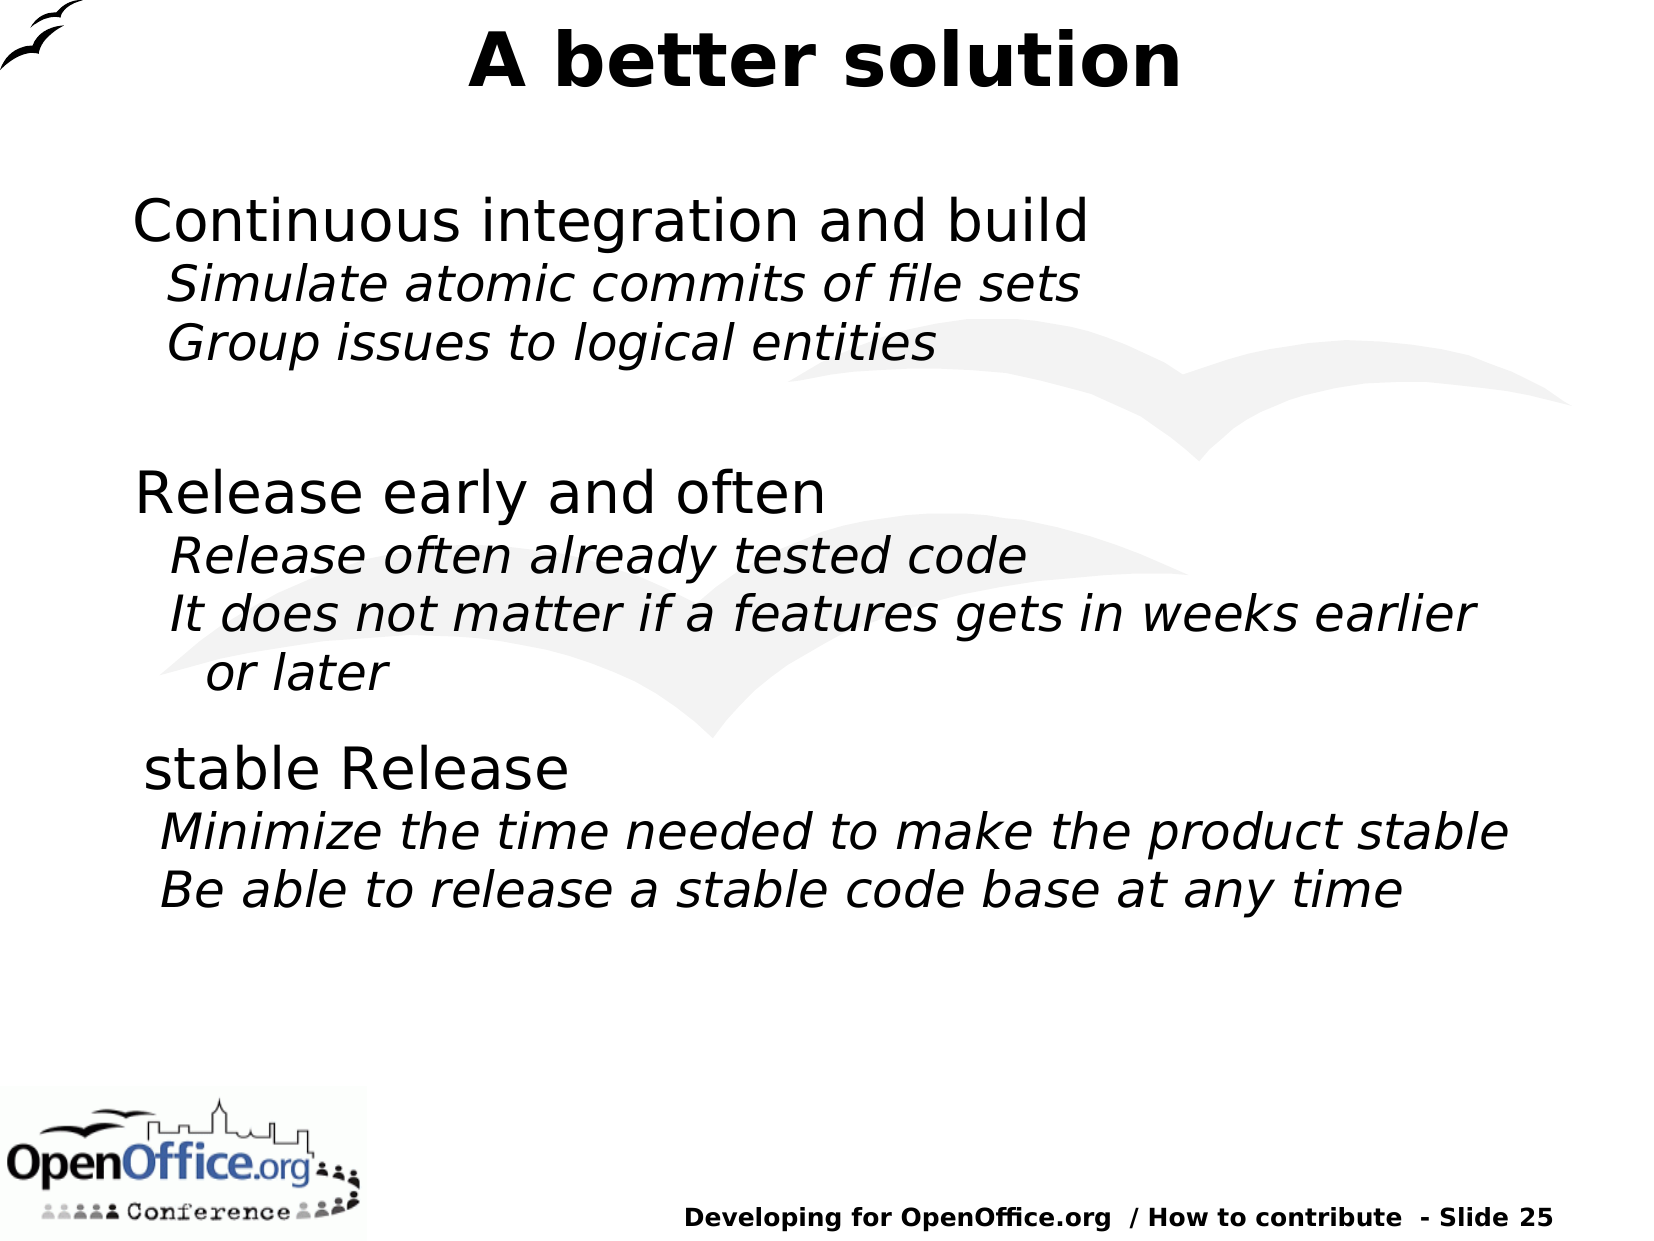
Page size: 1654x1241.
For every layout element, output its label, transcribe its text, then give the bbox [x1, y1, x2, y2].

text_box stable Release Minimize the time needed to make the product stable Be able to release a stable code base at any time [89, 735, 1580, 989]
text_box Continuous integration and build Simulate atomic commits of file sets Group issues to logical entities [96, 187, 1531, 449]
text_box Release early and often Release often already tested code It does not matter if a features gets in weeks earlier or later [99, 459, 1525, 718]
title A better solution [0, 0, 1654, 121]
picture [0, 1086, 367, 1241]
